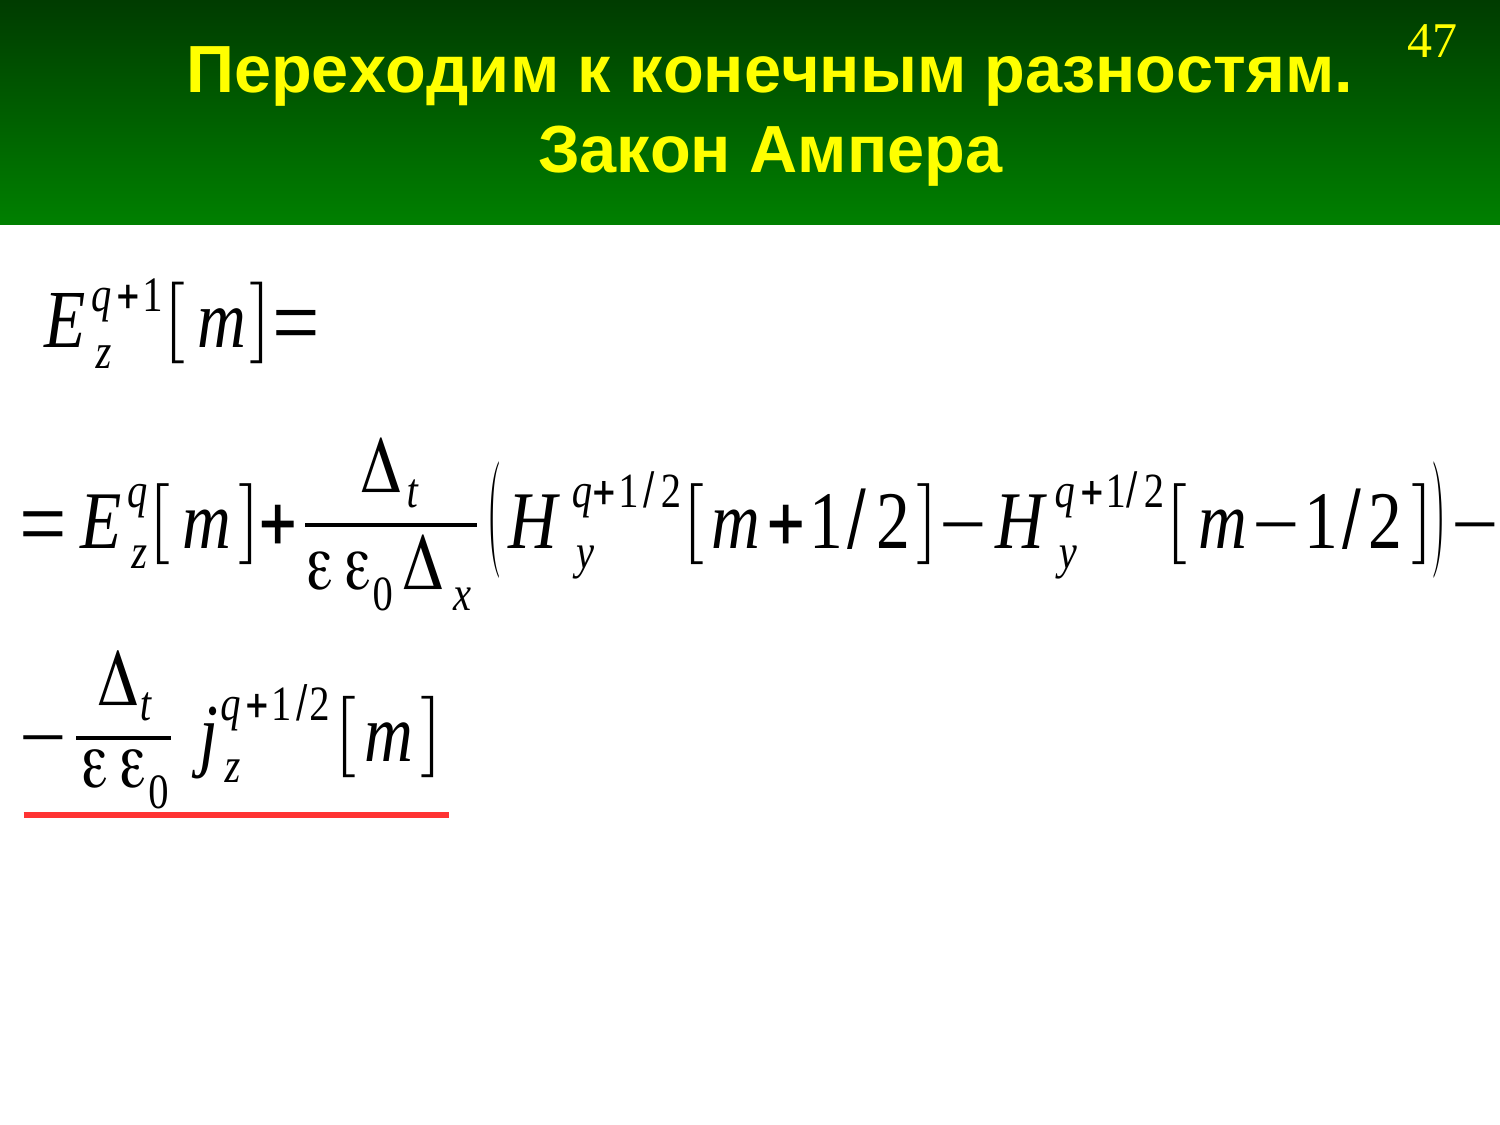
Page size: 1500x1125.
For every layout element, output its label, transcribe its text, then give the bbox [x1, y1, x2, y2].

title Переходим к конечным разностям. Закон Ампера [100, 7, 1441, 204]
chart [0, 430, 1500, 621]
chart [0, 643, 454, 817]
chart [23, 265, 341, 381]
